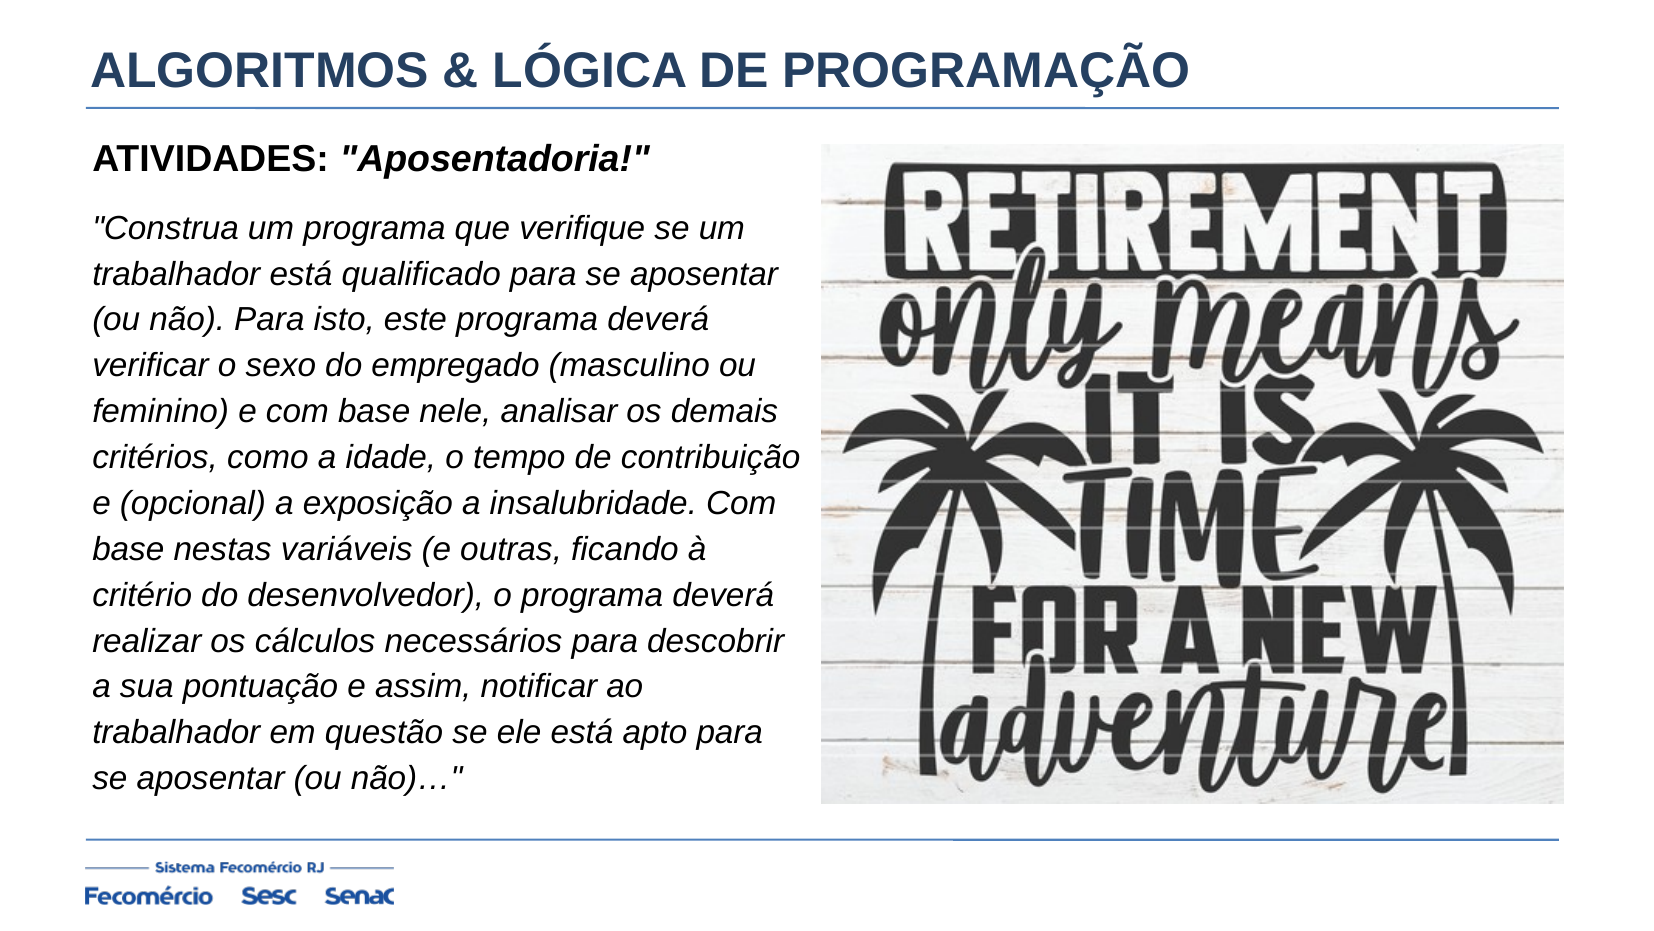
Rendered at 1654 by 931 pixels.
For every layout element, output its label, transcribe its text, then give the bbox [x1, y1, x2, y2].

text_box ALGORITMOS & LÓGICA DE PROGRAMAÇÃO [90, 32, 1564, 104]
picture [821, 144, 1564, 804]
text_box ATIVIDADES: "Aposentadoria!" "Construa um programa que verifique se um trabalhador está qualificado para se aposentar (ou não). Para isto, este programa deverá verificar o sexo do empregado (masculino ou feminino) e com base nele, analisar os demais critérios, como a idade, o tempo de contribuição e (opcional) a exposição a insalubridade. Com base nestas variáveis (e outras, ficando à critério do desenvolvedor), o programa deverá realizar os cálculos necessários para descobrir a sua pontuação e assim, notificar ao trabalhador em questão se ele está apto para se aposentar (ou não)…" [77, 112, 822, 836]
picture [62, 845, 416, 921]
